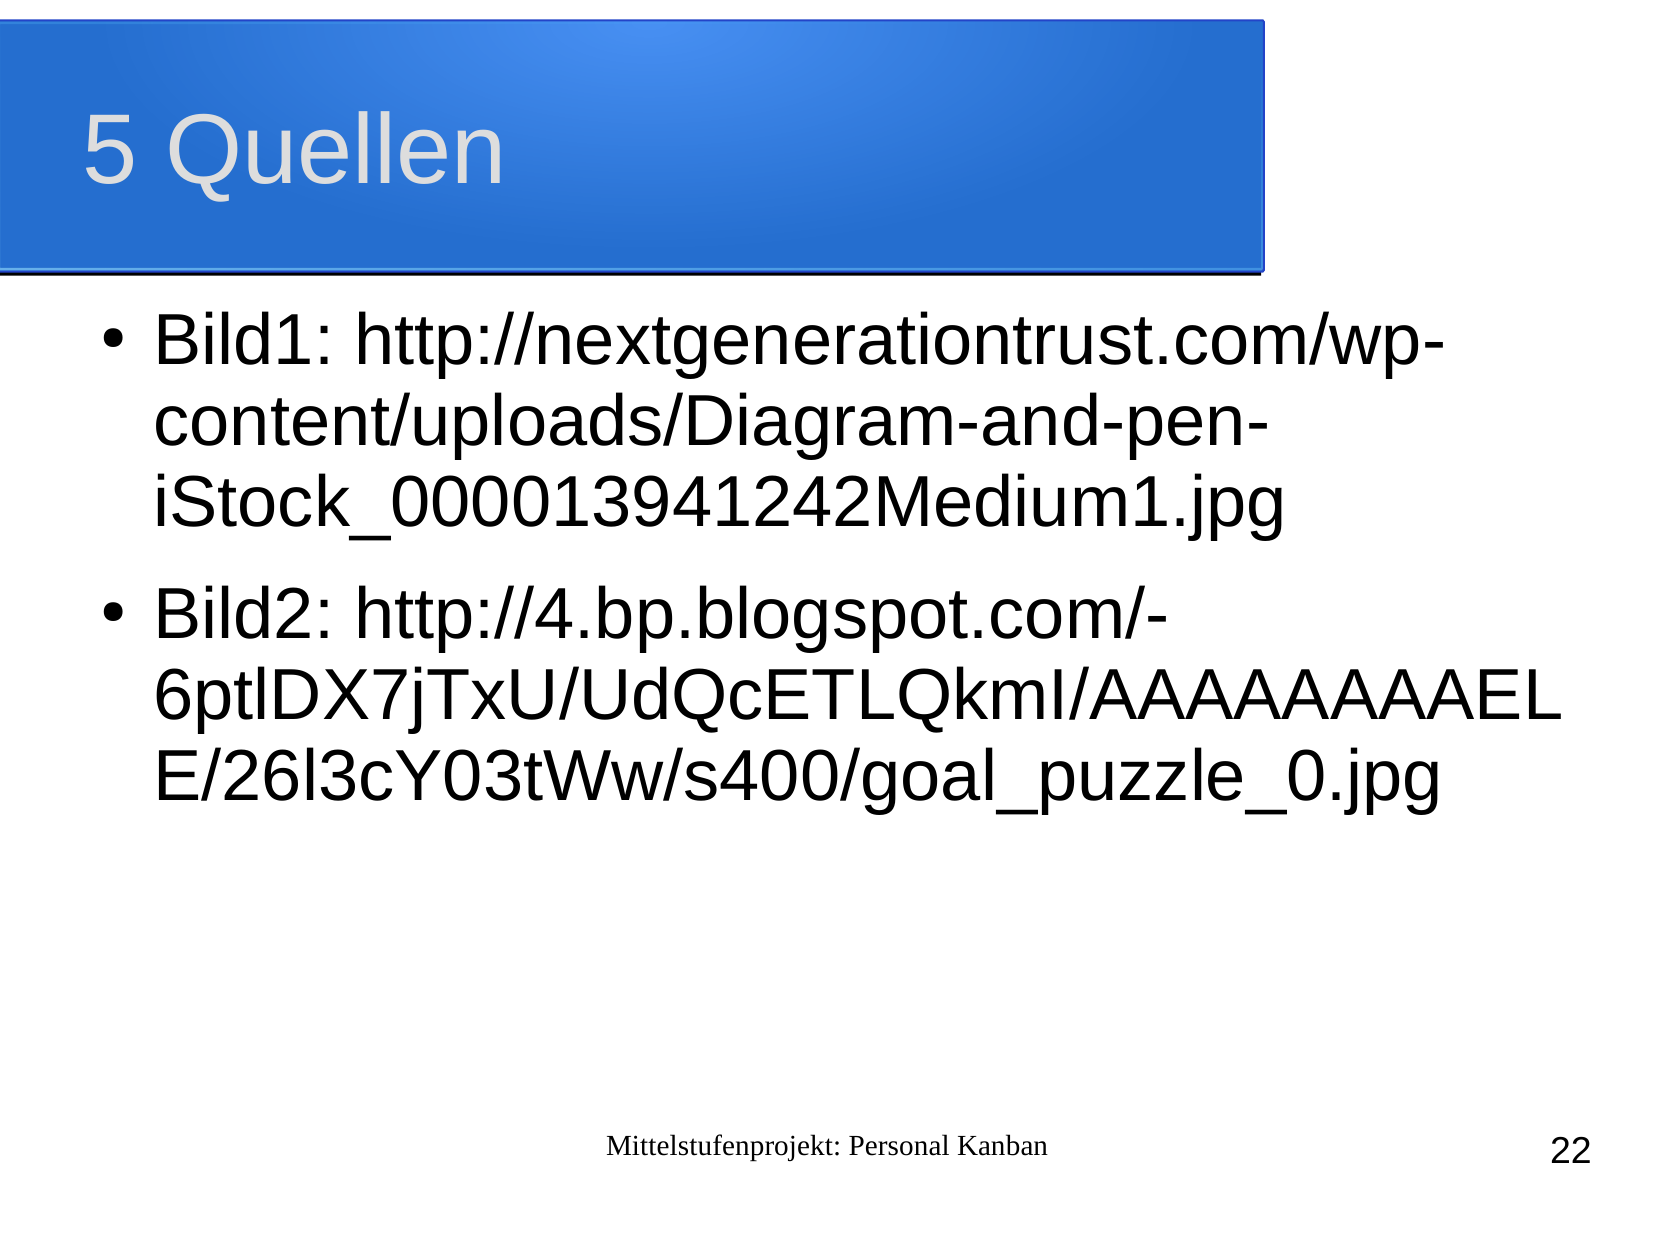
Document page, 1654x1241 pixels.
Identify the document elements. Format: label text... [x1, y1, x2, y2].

list Bild1: http://nextgenerationtrust.com/wp-content/uploads/Diagram-and-pen-iStock_000013941242Medium1.jpg Bild2: http://4.bp.blogspot.com/-6ptlDX7jTxU/UdQcETLQkmI/AAAAAAAAELE/26l3cY03tWw/s400/goal_puzzle_0.jpg [82, 299, 1571, 1019]
title 5 Quellen [82, 47, 1235, 252]
text_box 22 [1535, 1122, 1654, 1194]
